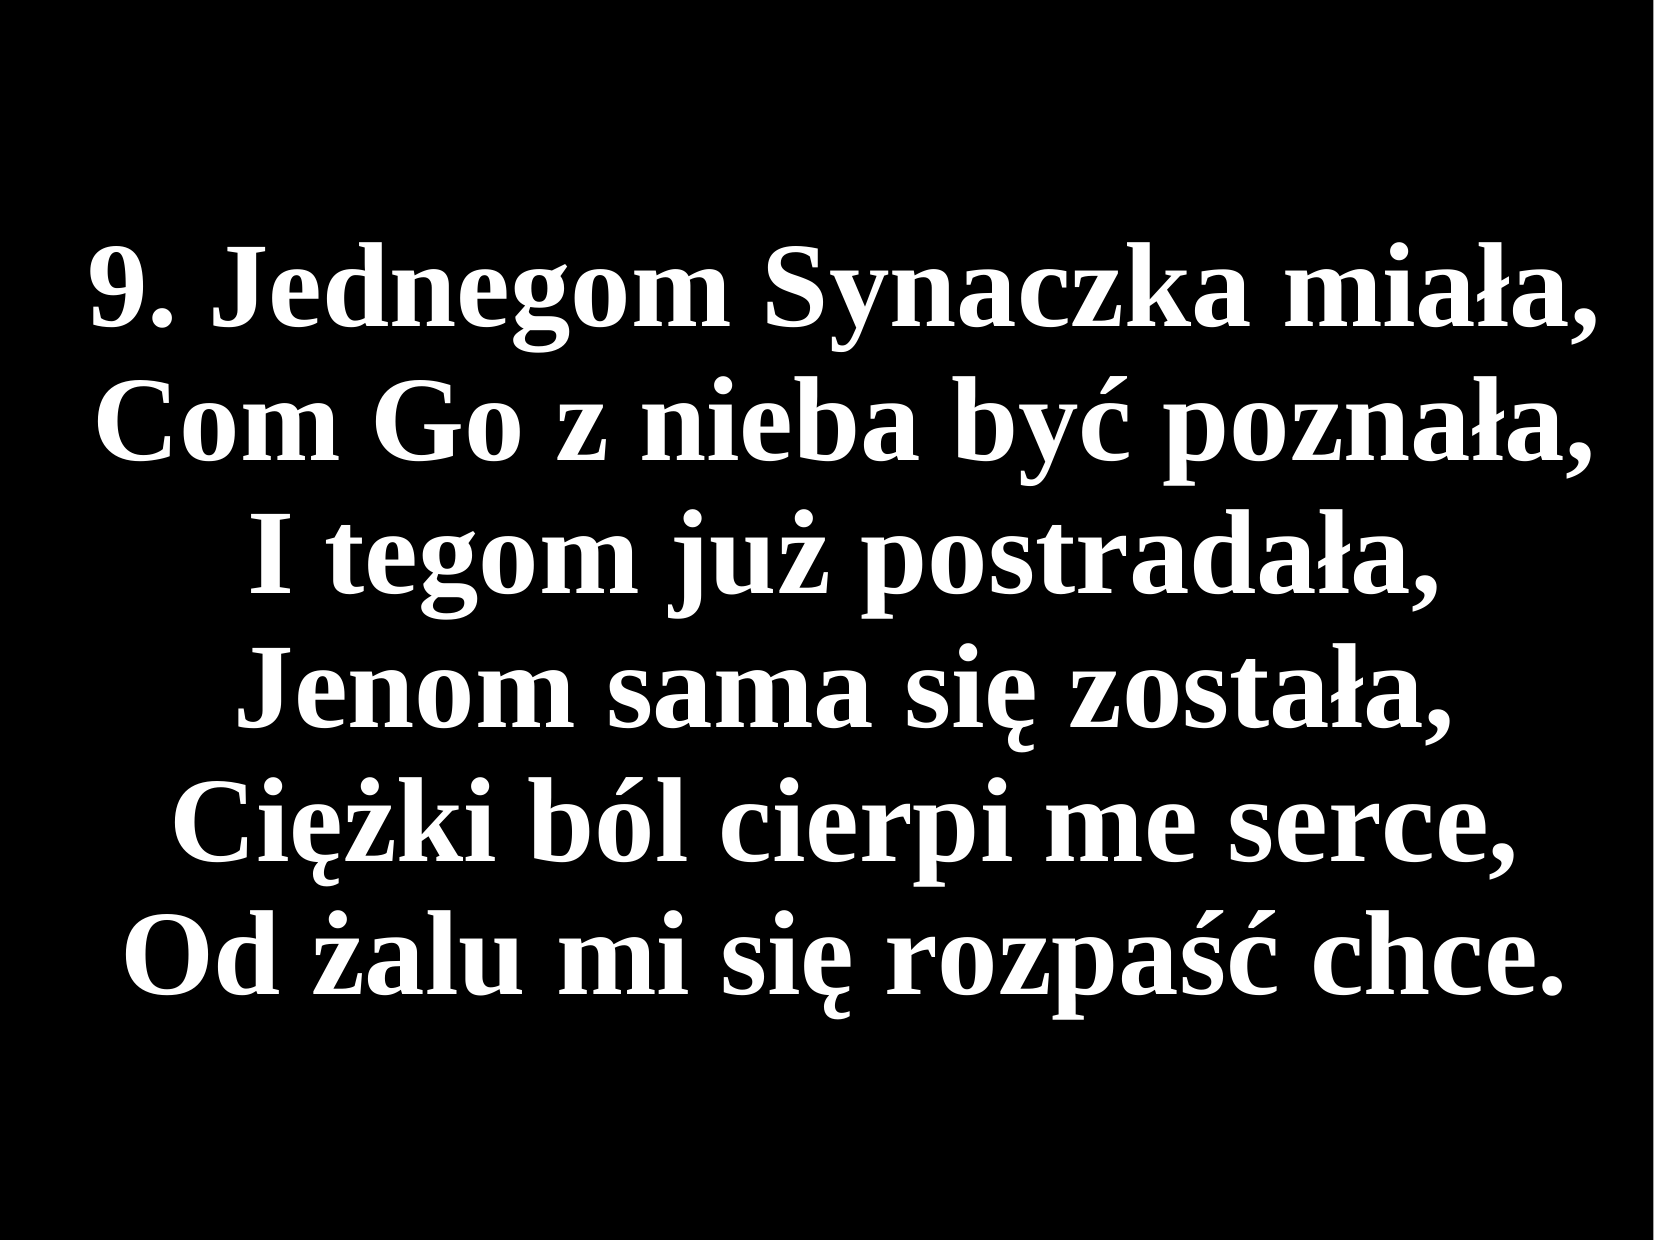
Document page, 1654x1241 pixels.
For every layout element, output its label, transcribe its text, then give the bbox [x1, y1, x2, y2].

subtitle 9. Jednegom Synaczka miała, Com Go z nieba być poznała, I tegom już postradała, Jenom sama się została, Ciężki ból cierpi me serce, Od żalu mi się rozpaść chce. [0, 0, 1654, 1241]
